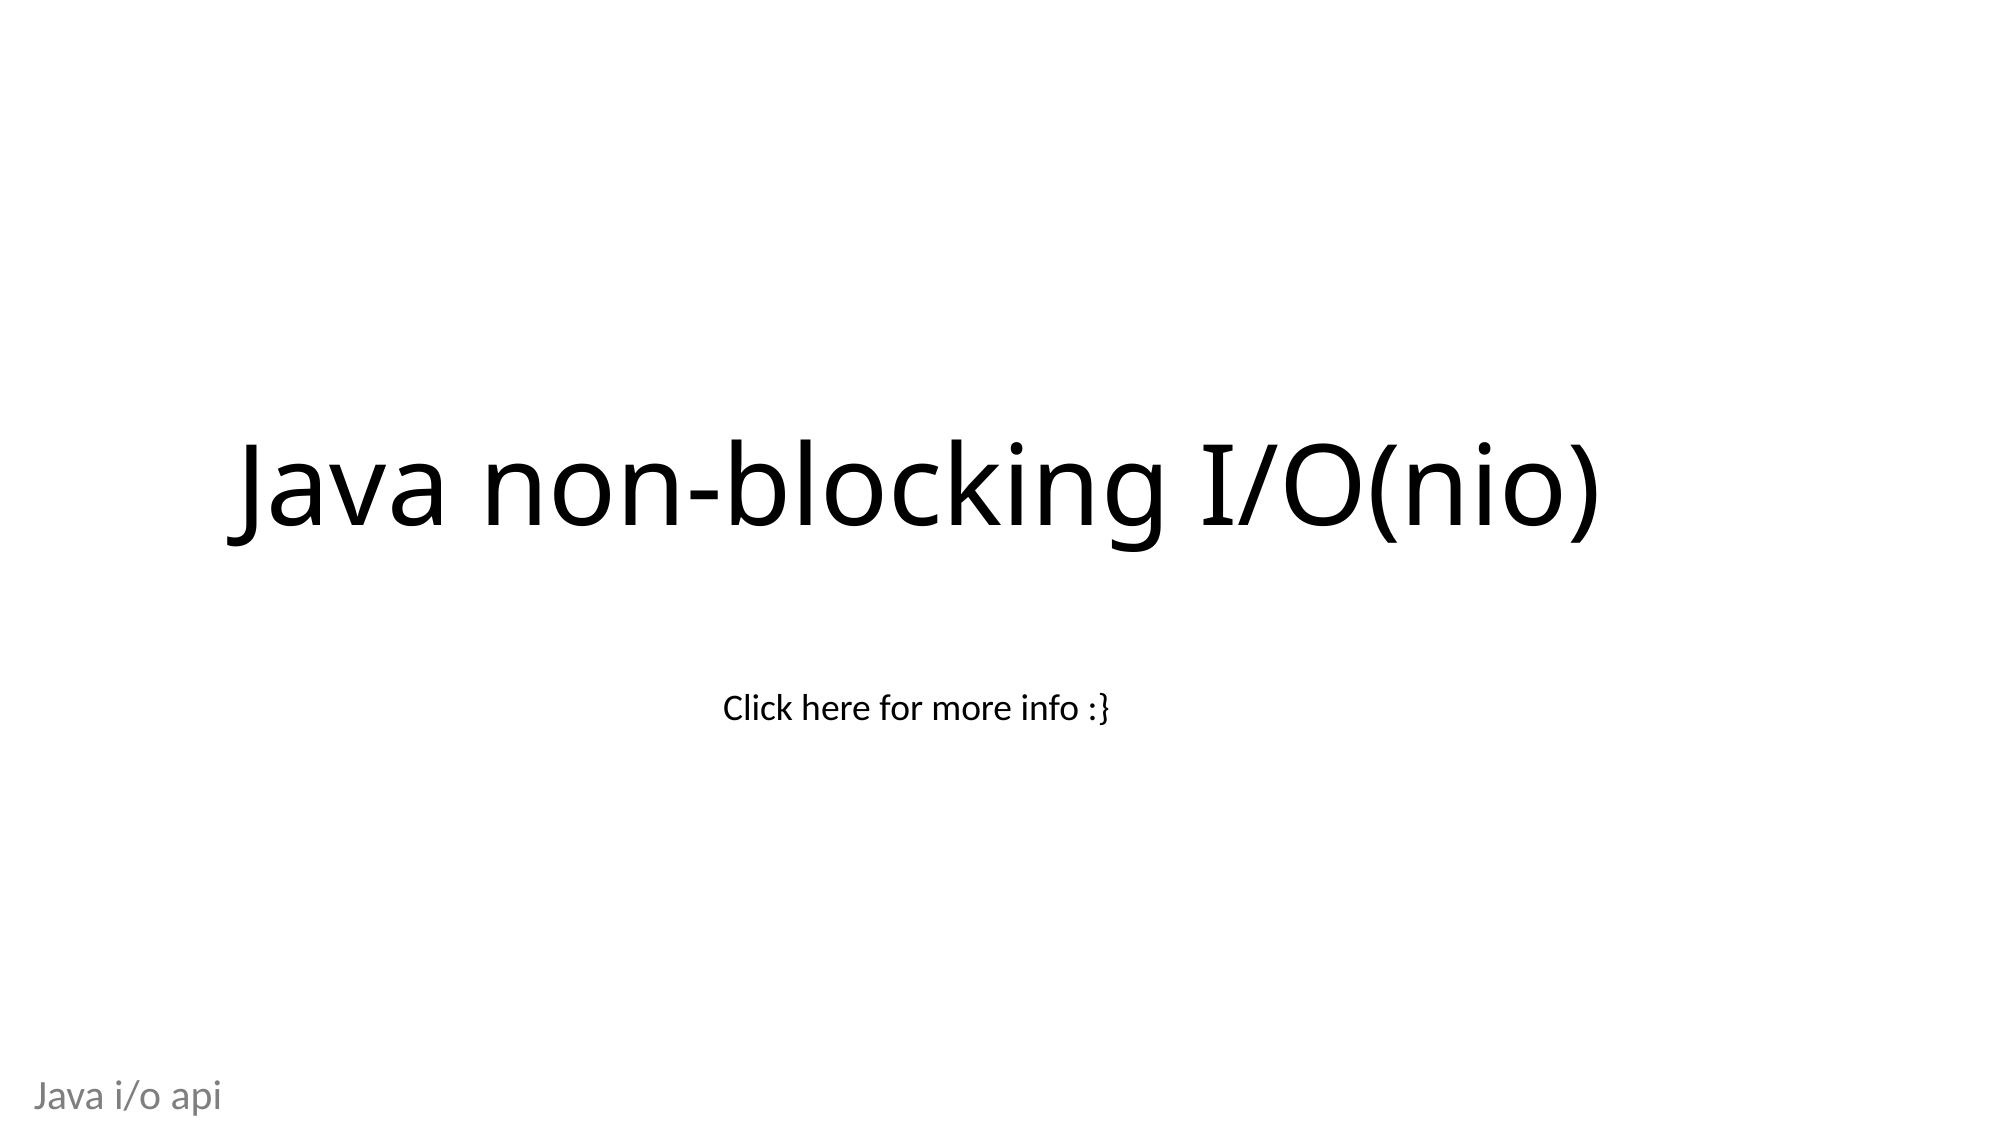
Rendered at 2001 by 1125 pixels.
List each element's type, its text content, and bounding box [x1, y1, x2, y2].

subtitle Java i/o api [0, 1066, 306, 1125]
text_box Click here for more info :} [708, 675, 1131, 736]
text_box Java non-blocking I/O(nio) [119, 342, 1719, 558]
